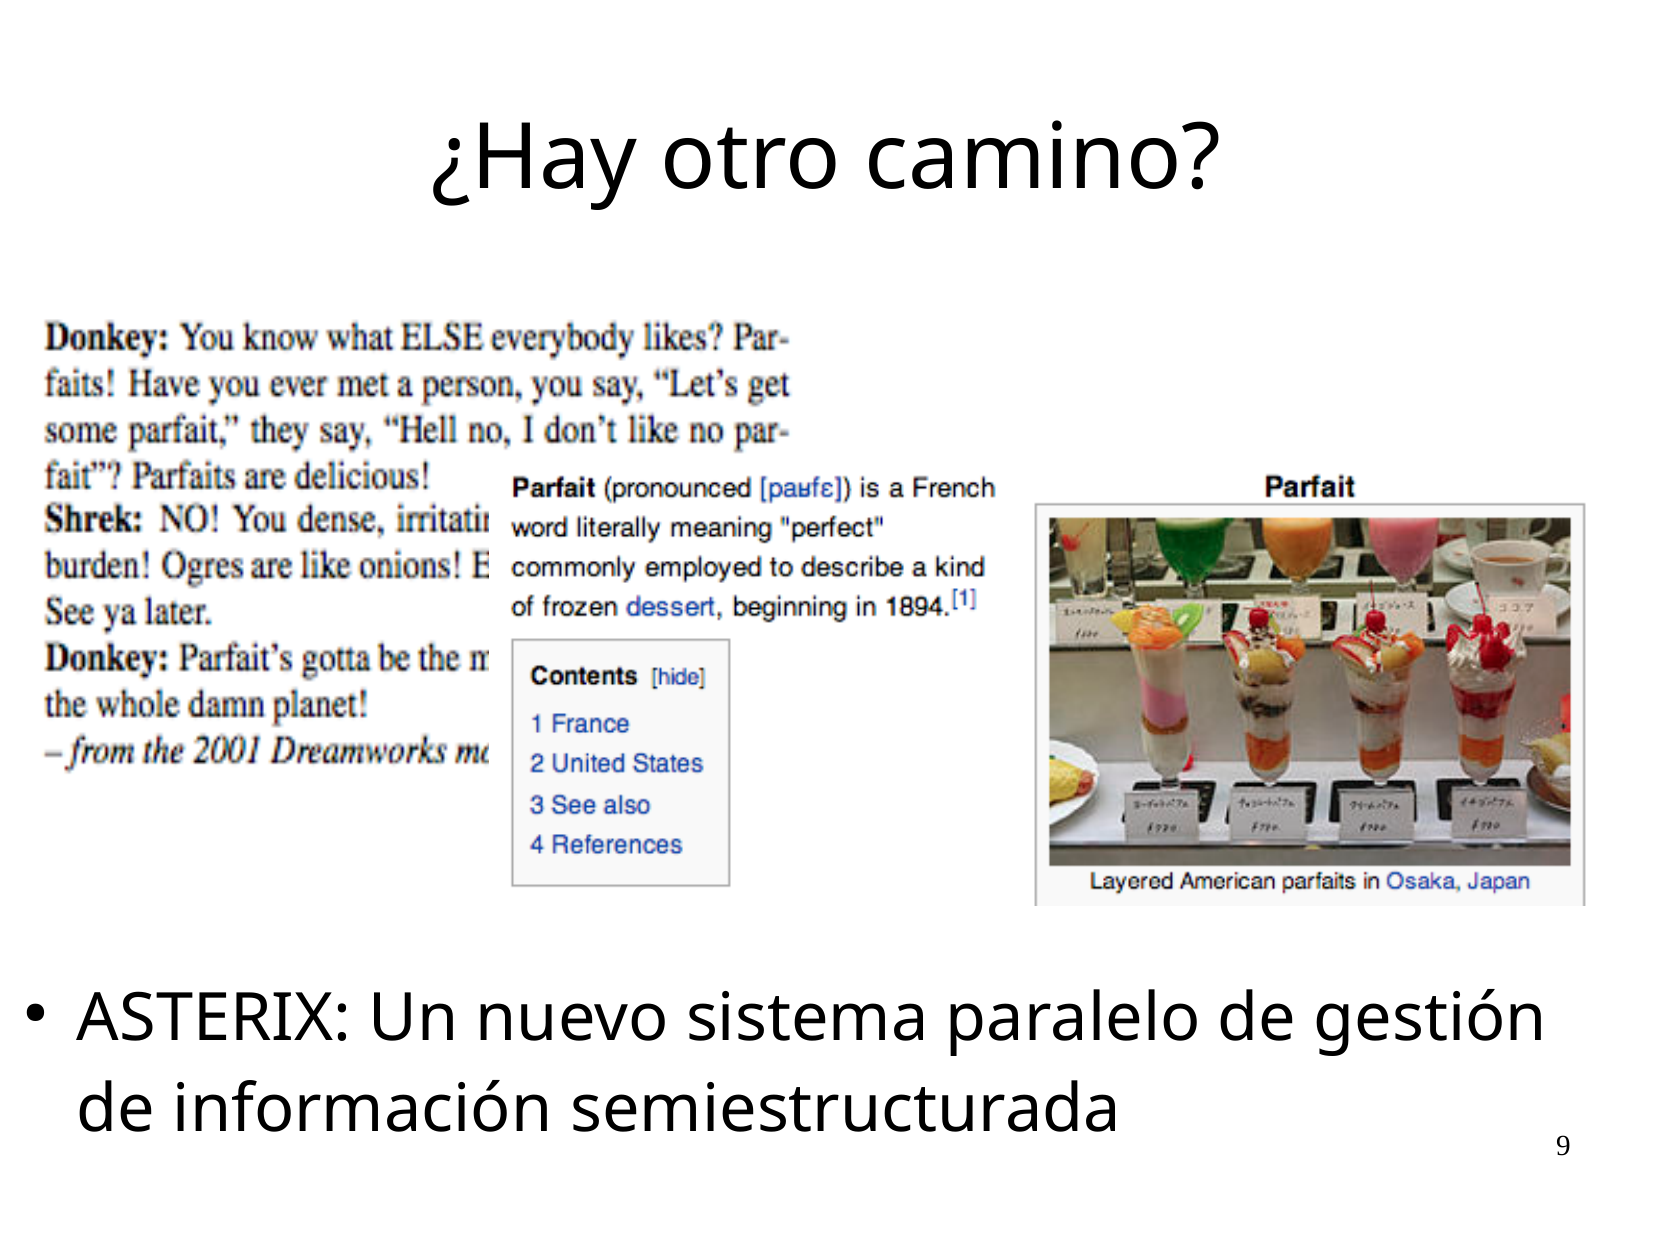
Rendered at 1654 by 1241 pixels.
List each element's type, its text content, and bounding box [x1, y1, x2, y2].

list ASTERIX: Un nuevo sistema paralelo de gestión de información semiestructurada [6, 968, 1612, 1194]
picture [17, 318, 1592, 907]
title ¿Hay otro camino? [82, 49, 1571, 257]
